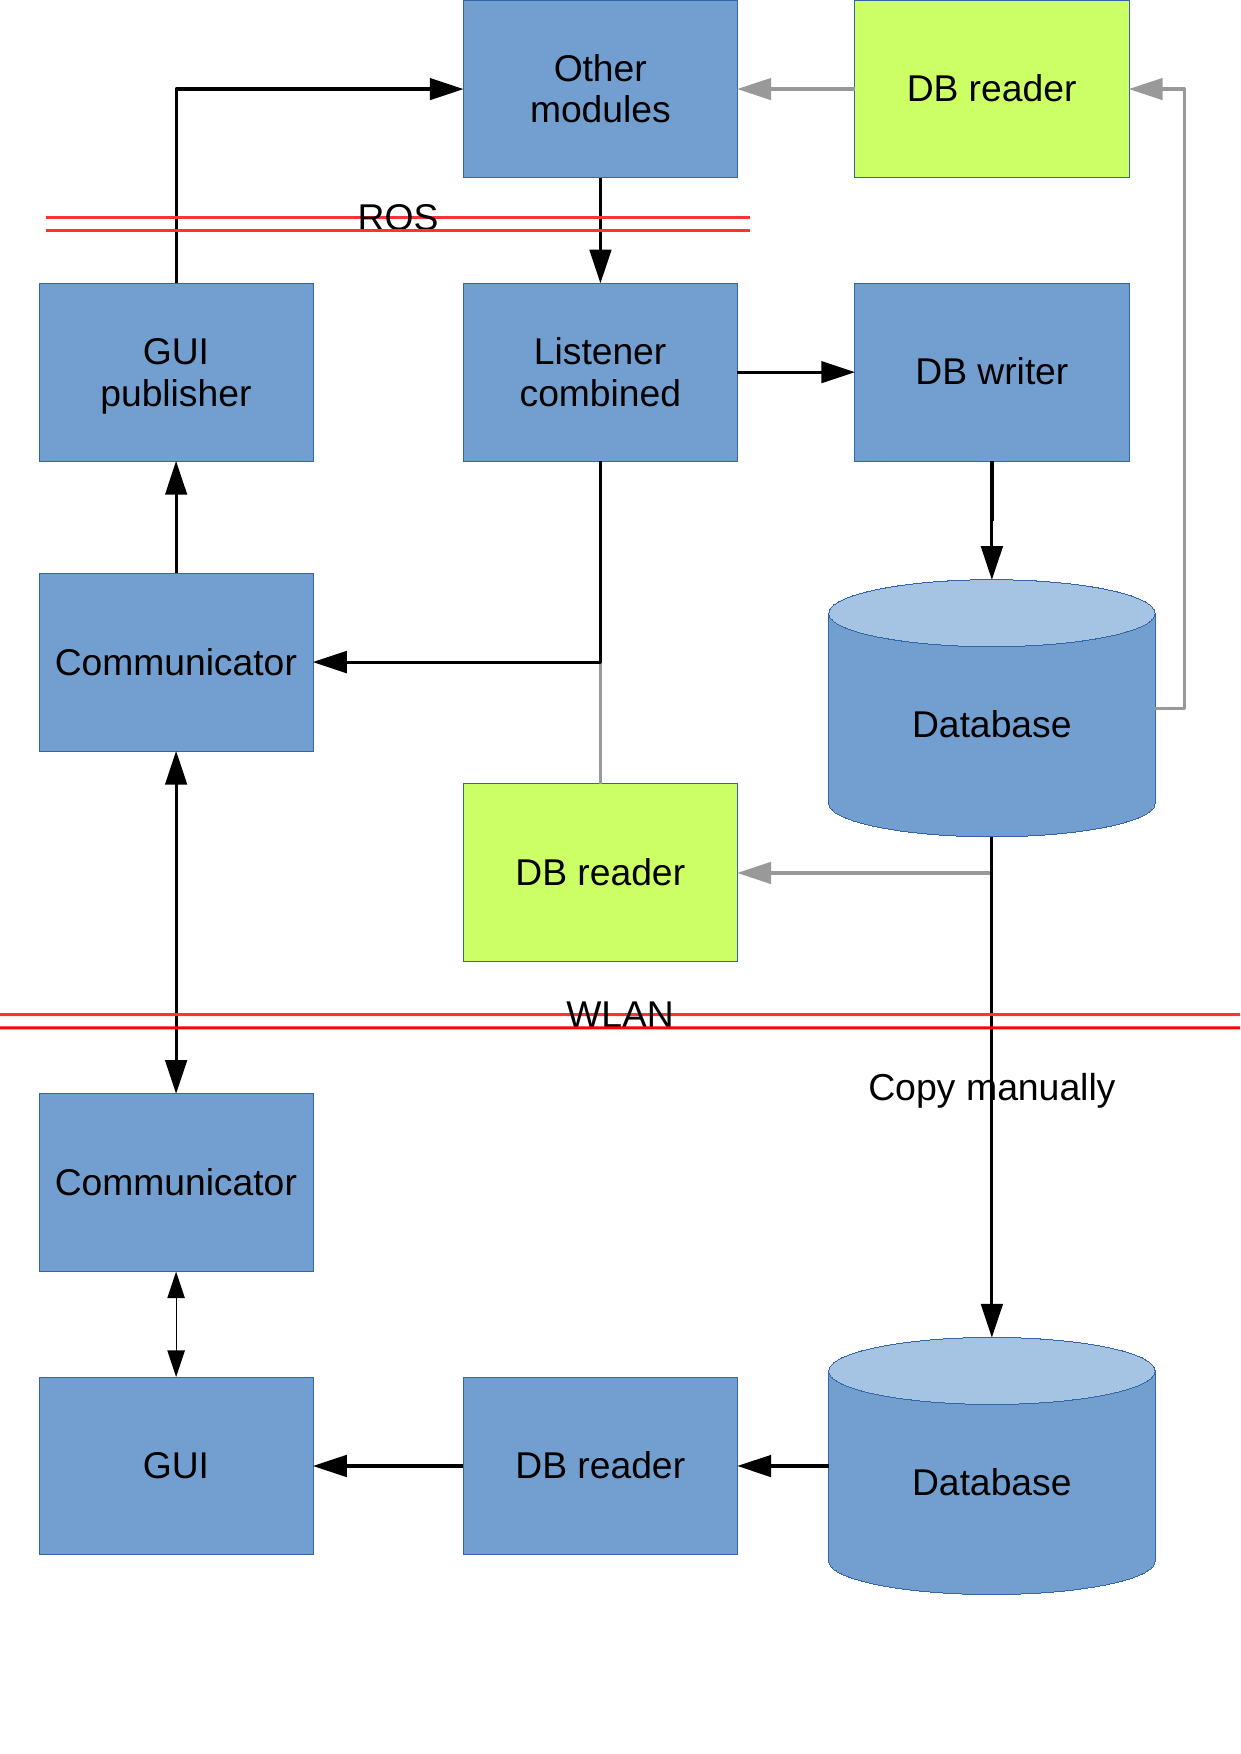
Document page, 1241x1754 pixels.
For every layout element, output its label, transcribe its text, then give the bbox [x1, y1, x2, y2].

text_box Database [828, 614, 1156, 837]
text_box GUI publisher [39, 283, 314, 462]
text_box DB reader [463, 1377, 738, 1555]
text_box DB reader [463, 783, 738, 962]
text_box Other modules [463, 0, 738, 178]
text_box Communicator [39, 1093, 314, 1272]
text_box Listener combined [463, 283, 738, 462]
text_box DB reader [854, 0, 1130, 178]
text_box Database [828, 1372, 1156, 1595]
text_box Communicator [39, 573, 314, 752]
text_box GUI [39, 1377, 314, 1555]
text_box DB writer [854, 283, 1130, 462]
